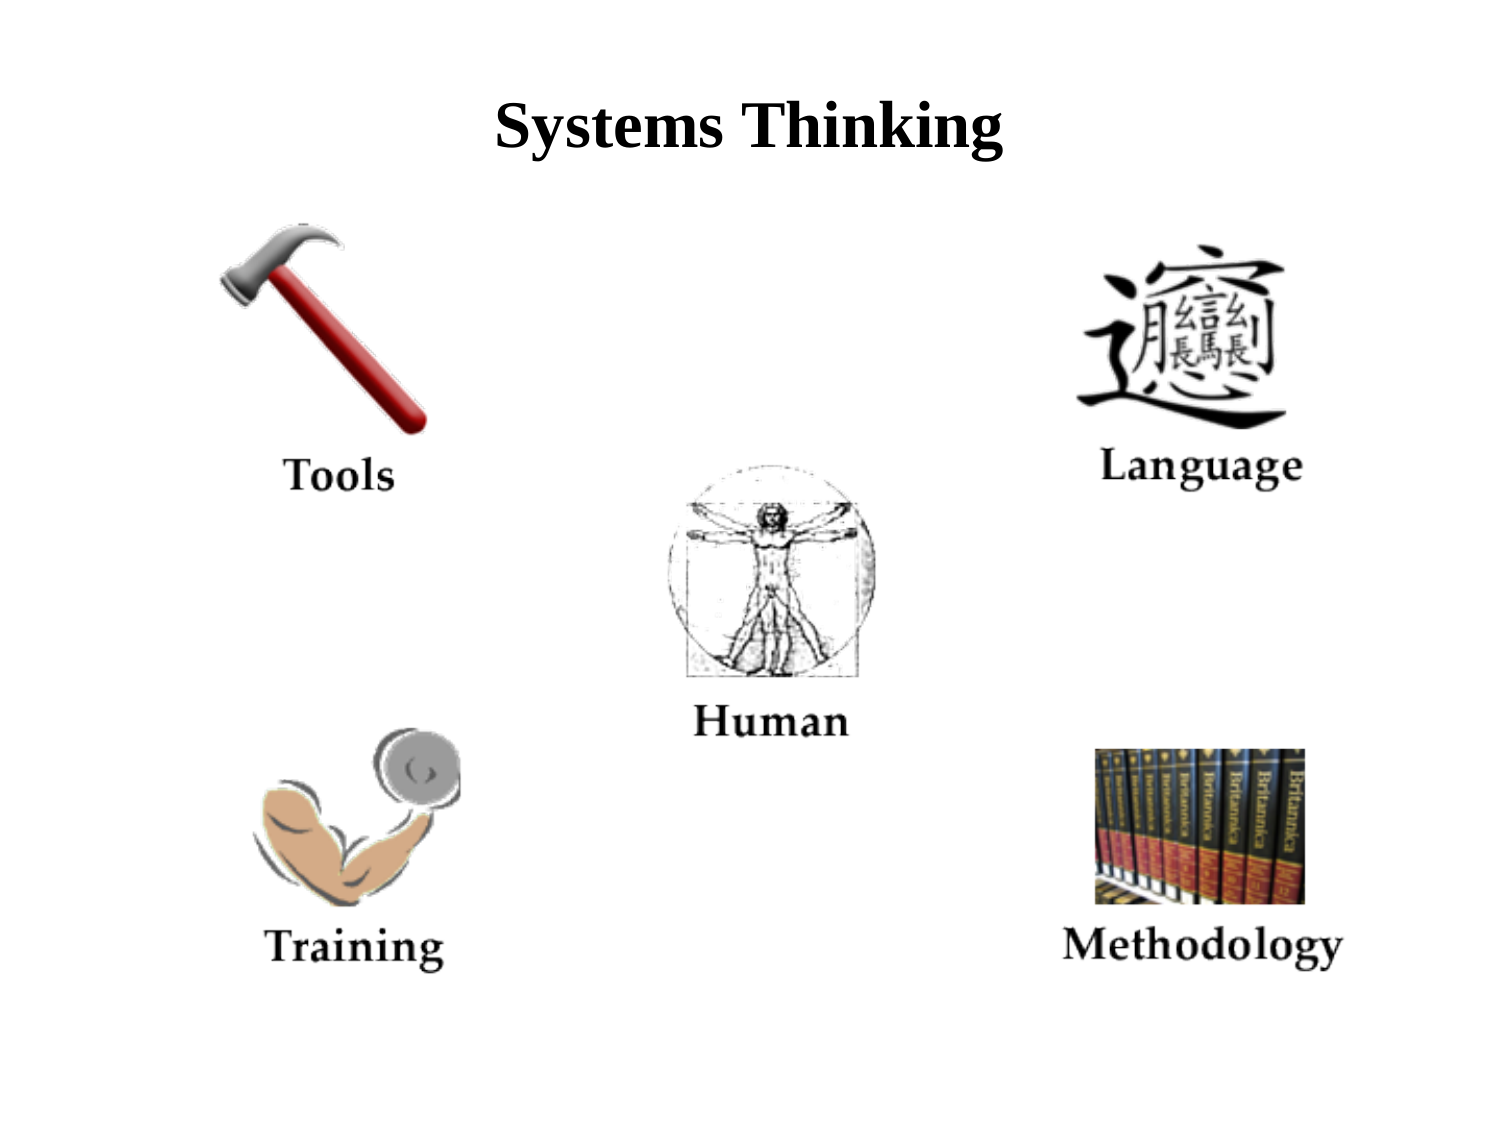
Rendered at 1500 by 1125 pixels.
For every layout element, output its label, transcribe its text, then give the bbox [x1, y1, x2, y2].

title Systems Thinking [112, 35, 1387, 223]
picture [132, 184, 1383, 1018]
